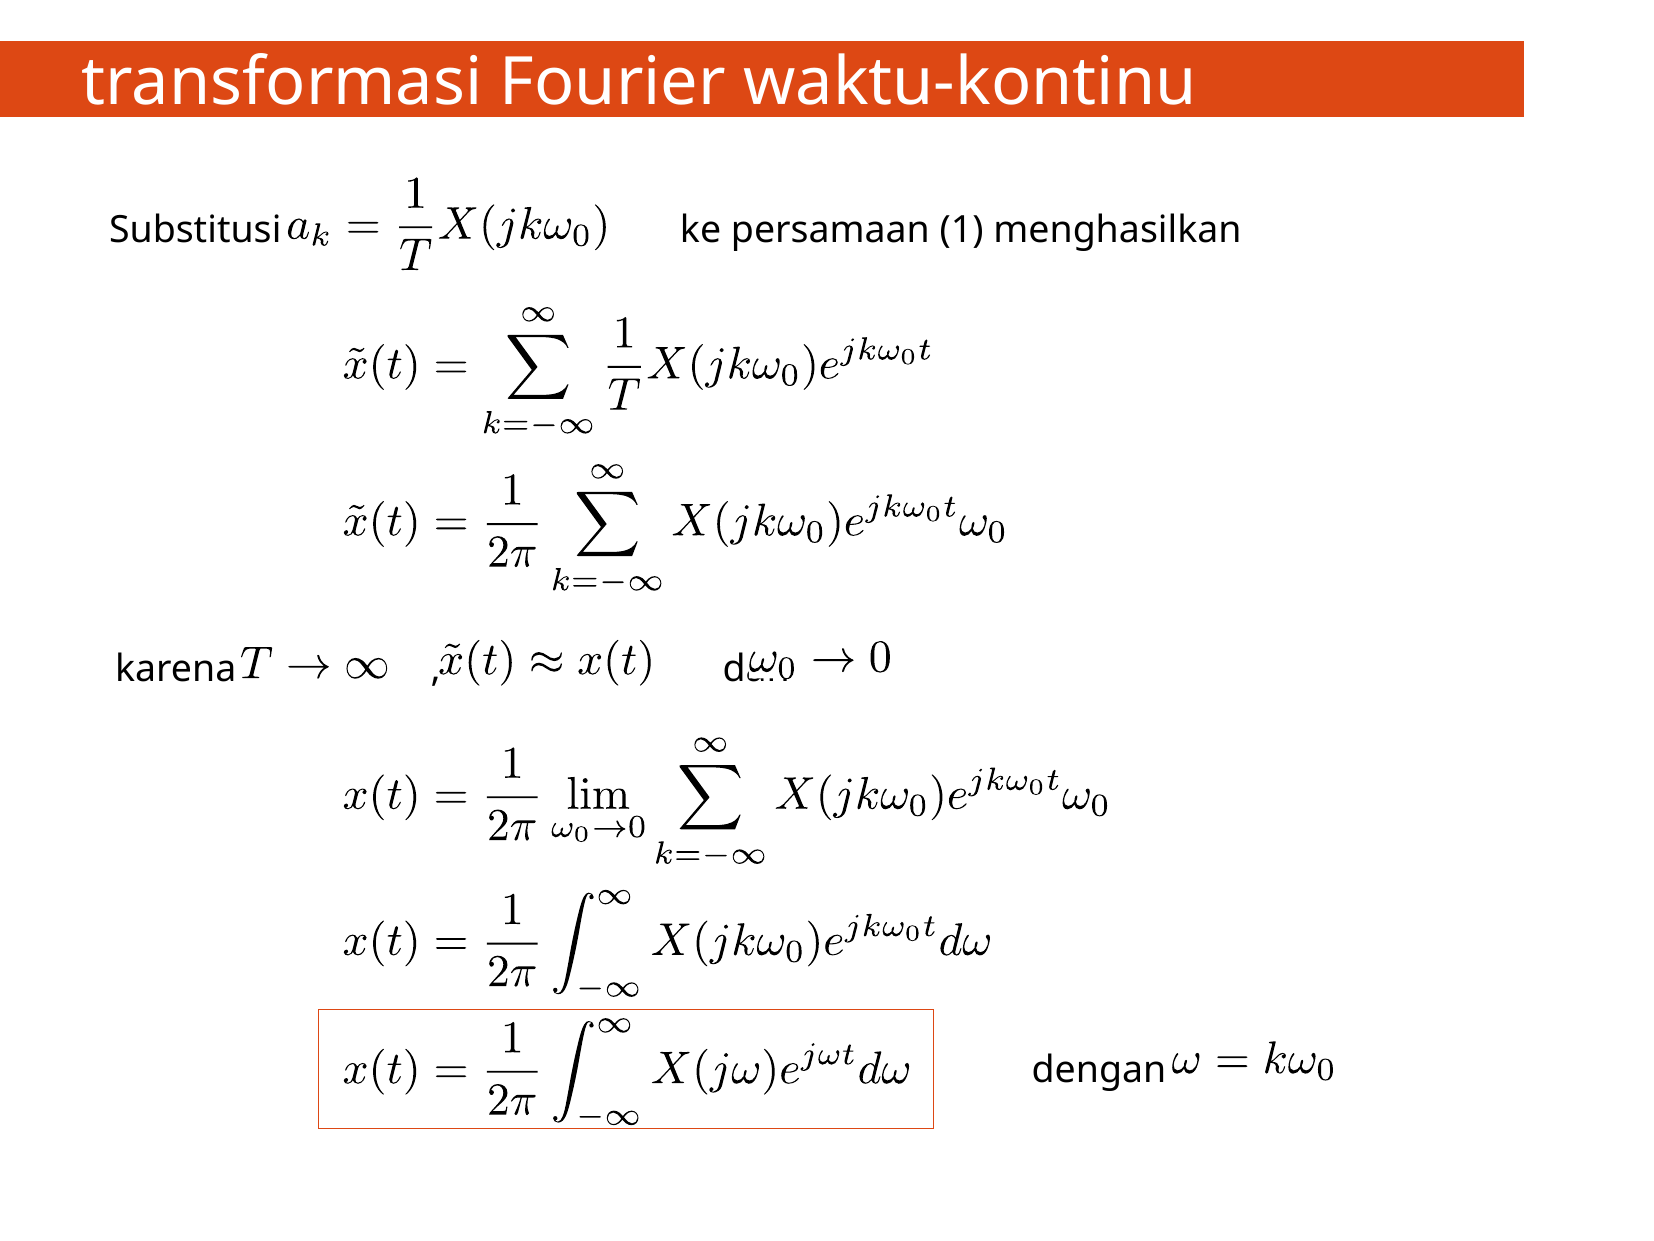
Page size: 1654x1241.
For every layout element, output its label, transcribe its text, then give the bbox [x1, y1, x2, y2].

text_box [286, 177, 611, 271]
text_box karena , dan [100, 633, 762, 691]
text_box [0, 41, 81, 117]
text_box [1171, 1041, 1335, 1081]
text_box [342, 307, 1006, 595]
text_box Substitusi ke persamaan (1) menghasilkan [611, 194, 1202, 252]
text_box [239, 646, 390, 679]
text_box dengan [1016, 1035, 1177, 1093]
text_box [1440, 41, 1524, 117]
text_box [748, 641, 892, 680]
text_box [342, 737, 1109, 1129]
text_box [342, 1010, 933, 1128]
text_box [438, 639, 656, 686]
text_box Substitusi ke persamaan (1) menghasilkan [94, 194, 286, 252]
text_box transformasi Fourier waktu-kontinu [81, 41, 1440, 117]
